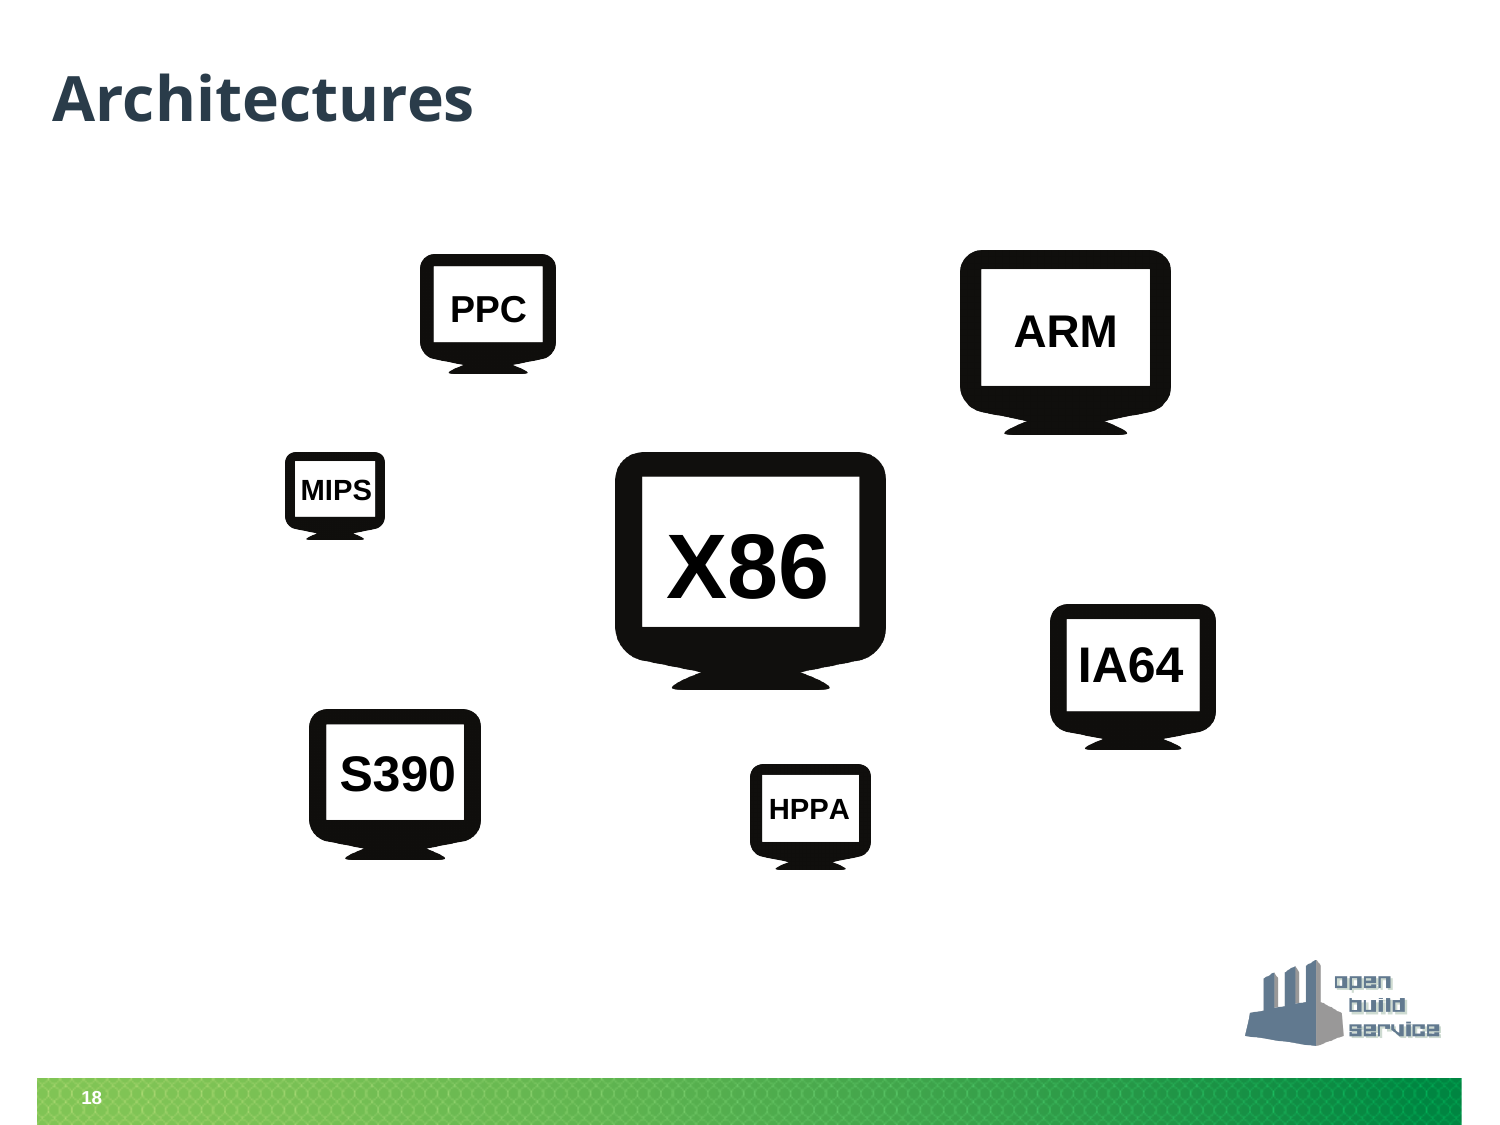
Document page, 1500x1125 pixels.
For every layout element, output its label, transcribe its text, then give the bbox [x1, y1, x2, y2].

picture [420, 254, 556, 374]
picture [615, 452, 886, 691]
picture [309, 709, 481, 860]
picture [285, 452, 385, 540]
picture [750, 764, 871, 871]
picture [1050, 604, 1216, 751]
picture [1245, 960, 1441, 1046]
picture [37, 1078, 1462, 1125]
title Architectures [37, 51, 1388, 209]
picture [960, 250, 1171, 436]
